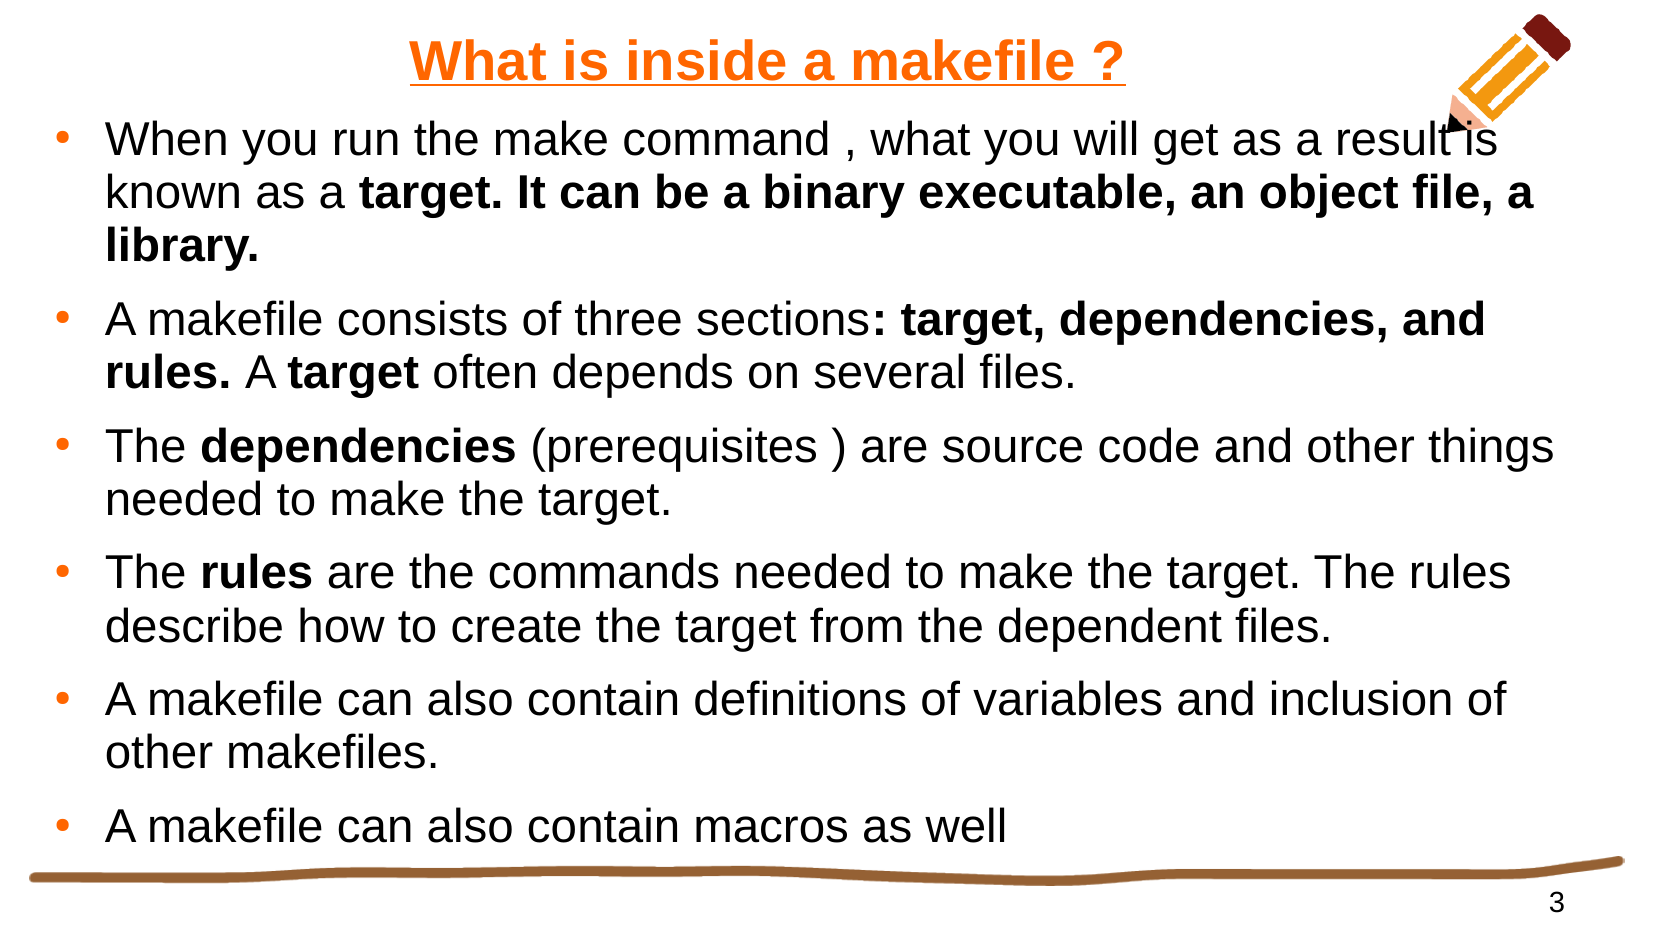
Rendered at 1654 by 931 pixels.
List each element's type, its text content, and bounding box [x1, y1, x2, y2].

title What is inside a makefile ? [88, 9, 1447, 112]
picture [1447, 14, 1571, 112]
picture [29, 856, 1625, 886]
list When you run the make command , what you will get as a result is known as a target. It can be a binary executable, an object file, a library. A makefile consists of three sections: target, dependencies, and rules. A target often depends on several files. The dependencies (prerequisites ) are source code and other things needed to make the target. The rules are the commands needed to make the target. The rules describe how to create the target from the dependent files. A makefile can also contain definitions of variables and inclusion of other makefiles. A makefile can also contain macros as well [37, 112, 1576, 857]
